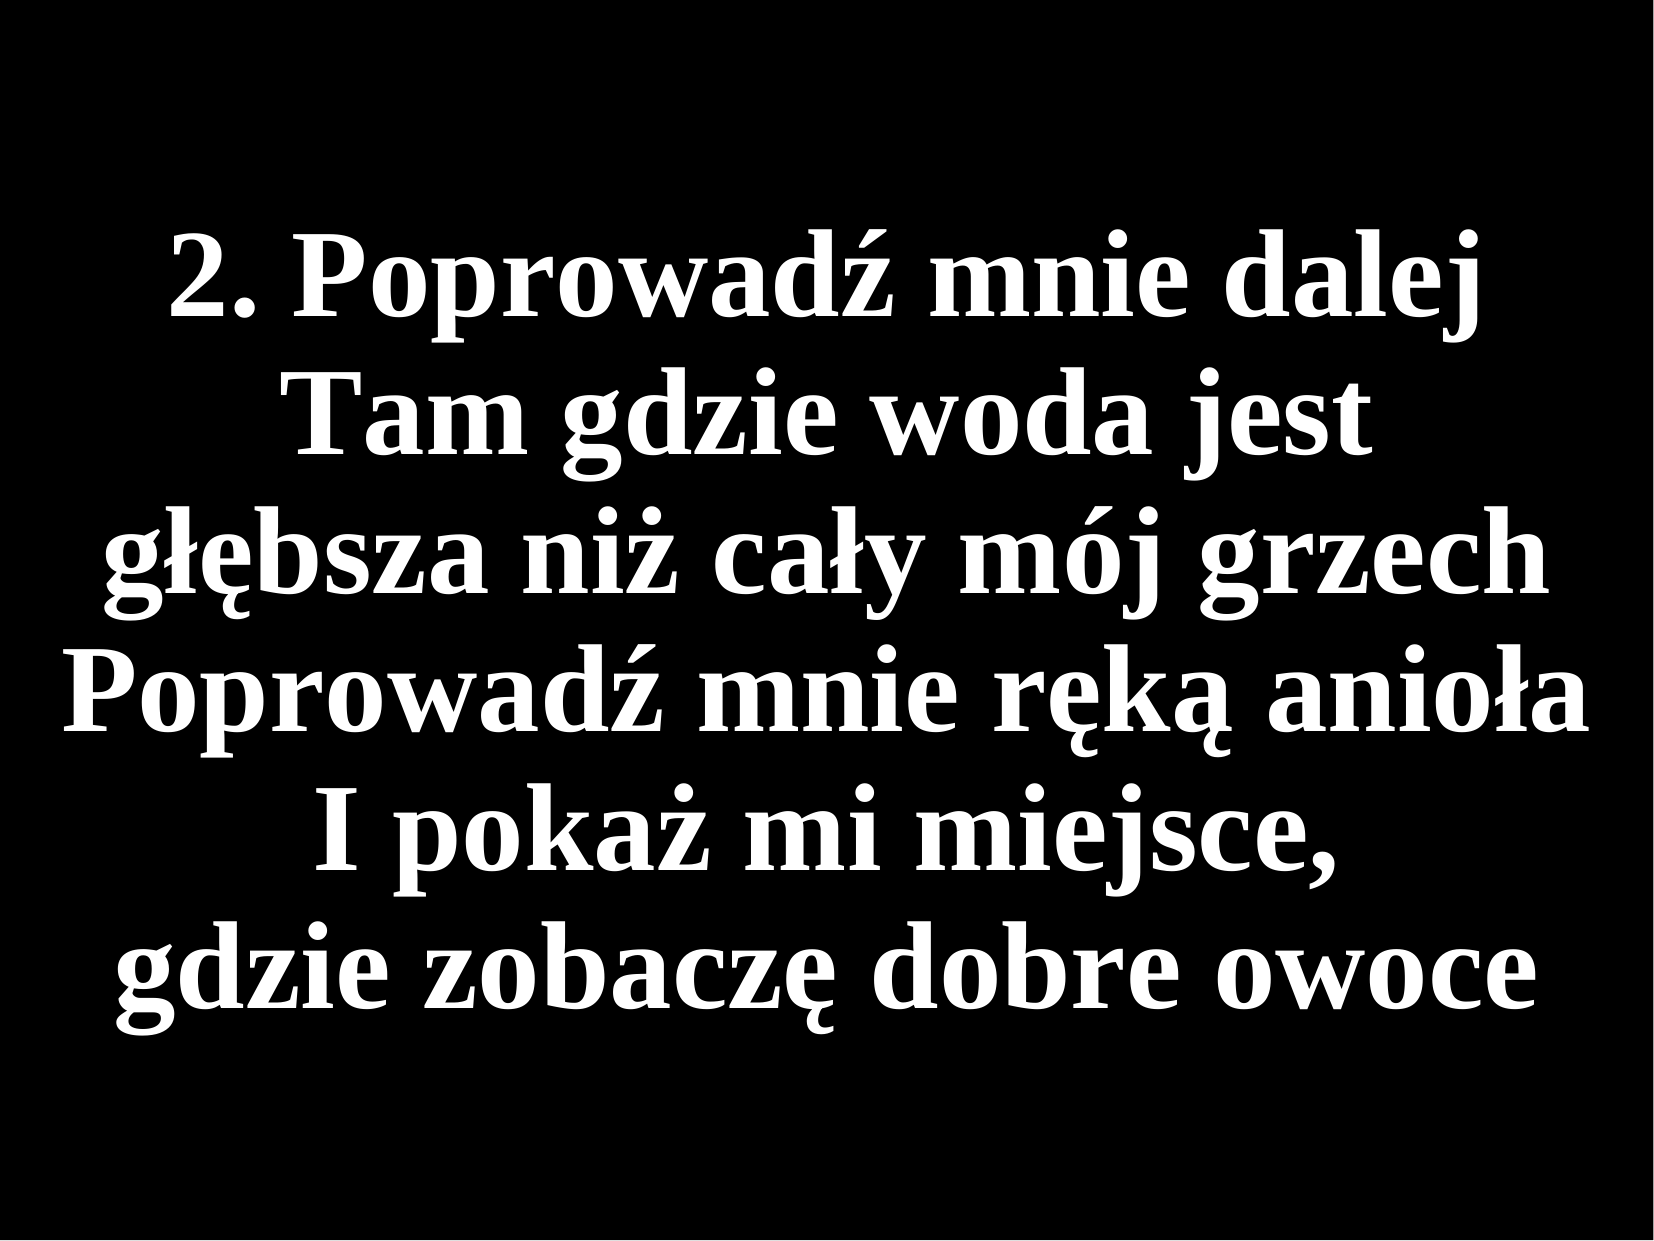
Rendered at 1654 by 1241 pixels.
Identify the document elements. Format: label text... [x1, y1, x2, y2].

title 2. Poprowadź mnie dalej Tam gdzie woda jest głębsza niż cały mój grzech Poprowadź mnie ręką anioła I pokaż mi miejsce, gdzie zobaczę dobre owoce [0, 0, 1654, 1241]
